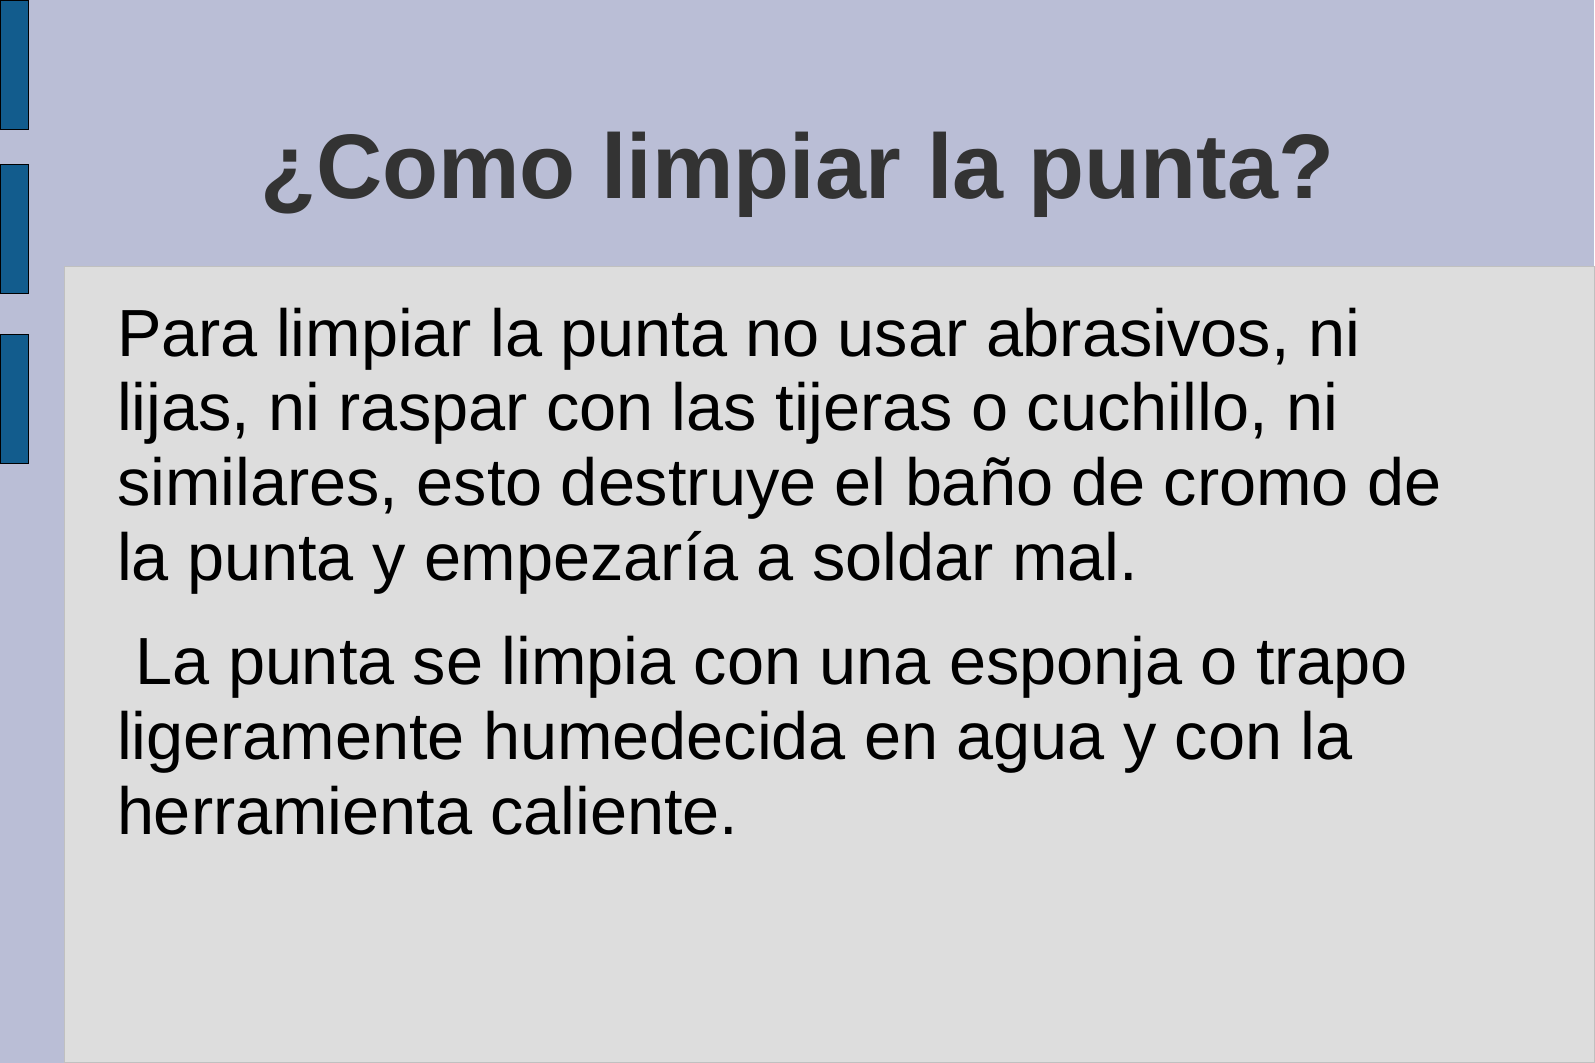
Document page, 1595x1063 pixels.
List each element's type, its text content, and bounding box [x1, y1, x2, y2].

list Para limpiar la punta no usar abrasivos, ni lijas, ni raspar con las tijeras o cuchillo, ni similares, esto destruye el baño de cromo de la punta y empezaría a soldar mal. La punta se limpia con una esponja o trapo ligeramente humedecida en agua y con la herramienta caliente. [117, 295, 1479, 1063]
title ¿Como limpiar la punta? [117, 78, 1479, 256]
